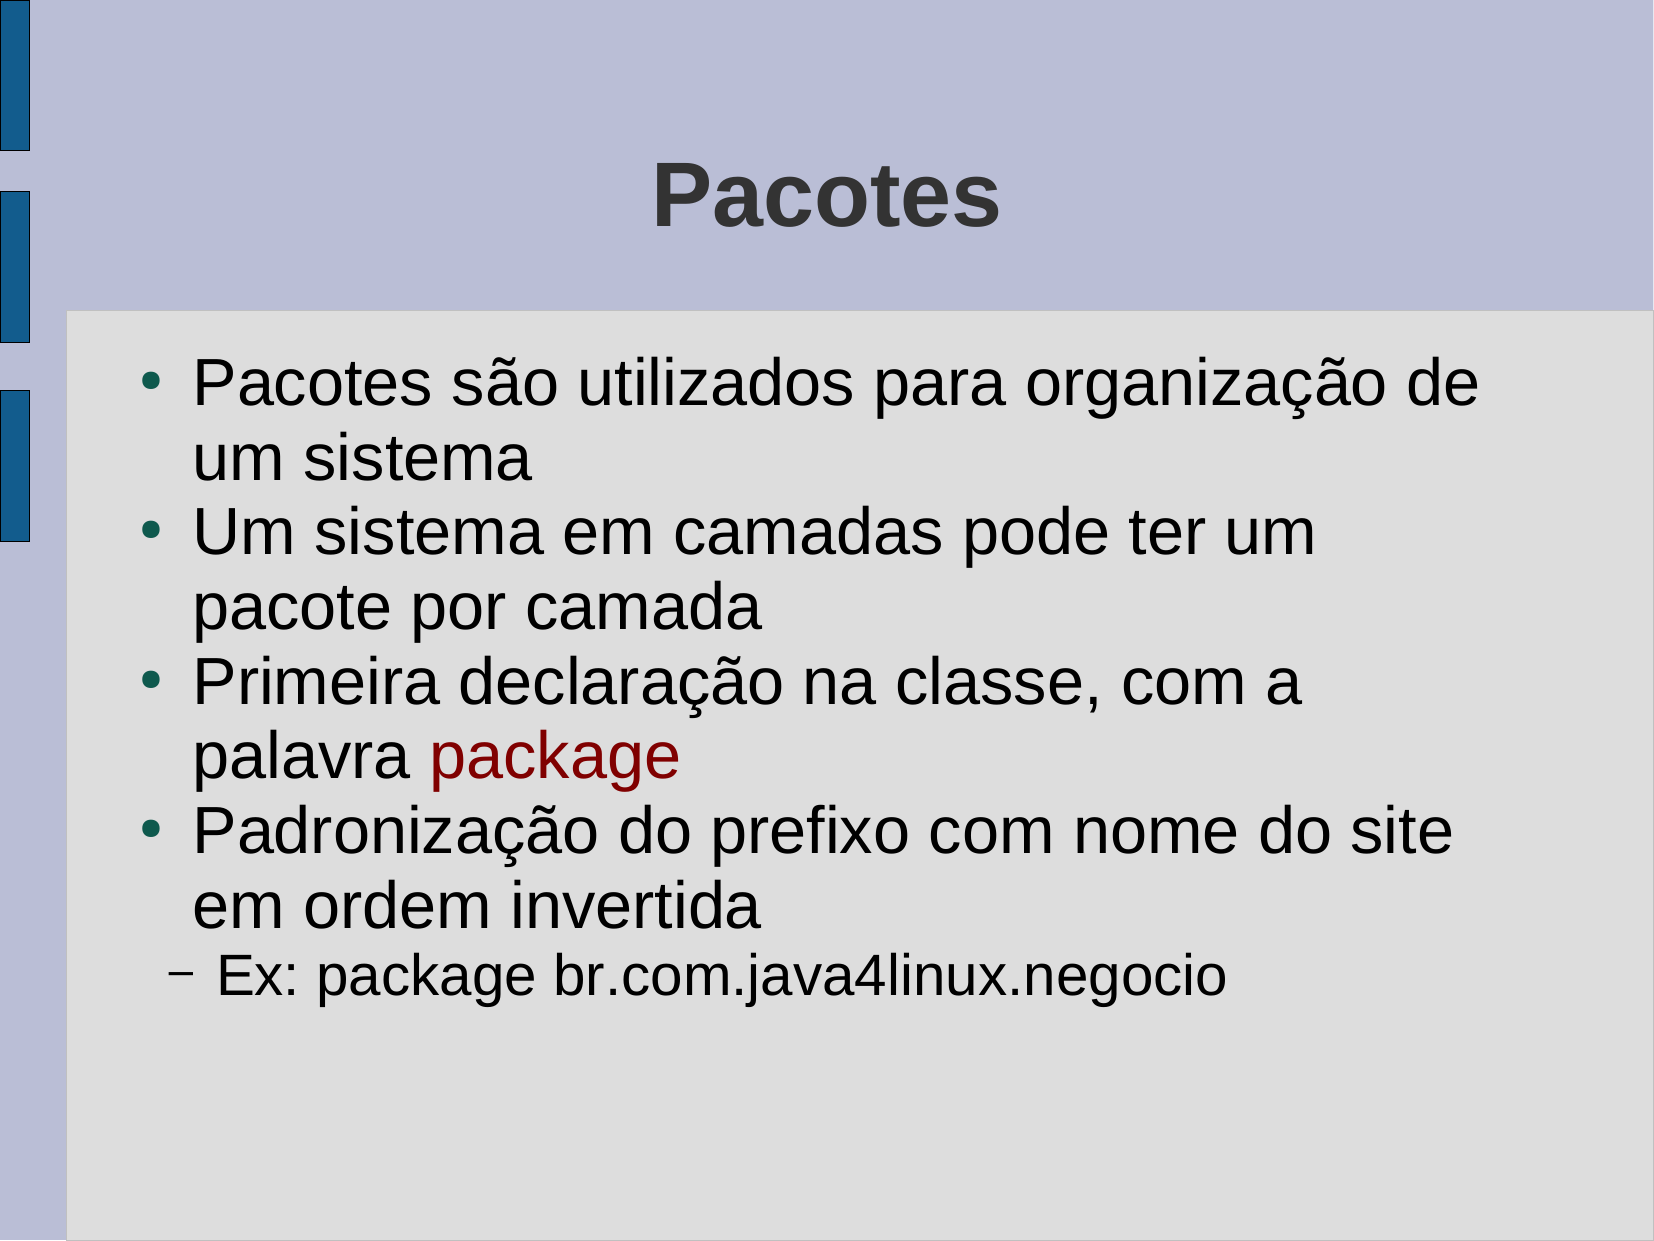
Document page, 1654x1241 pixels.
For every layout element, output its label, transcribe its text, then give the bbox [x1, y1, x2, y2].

title Pacotes [121, 98, 1534, 291]
list Pacotes são utilizados para organização de um sistema Um sistema em camadas pode ter um pacote por camada Primeira declaração na classe, com a palavra package Padronização do prefixo com nome do site em ordem invertida Ex: package br.com.java4linux.negocio [121, 344, 1534, 1149]
